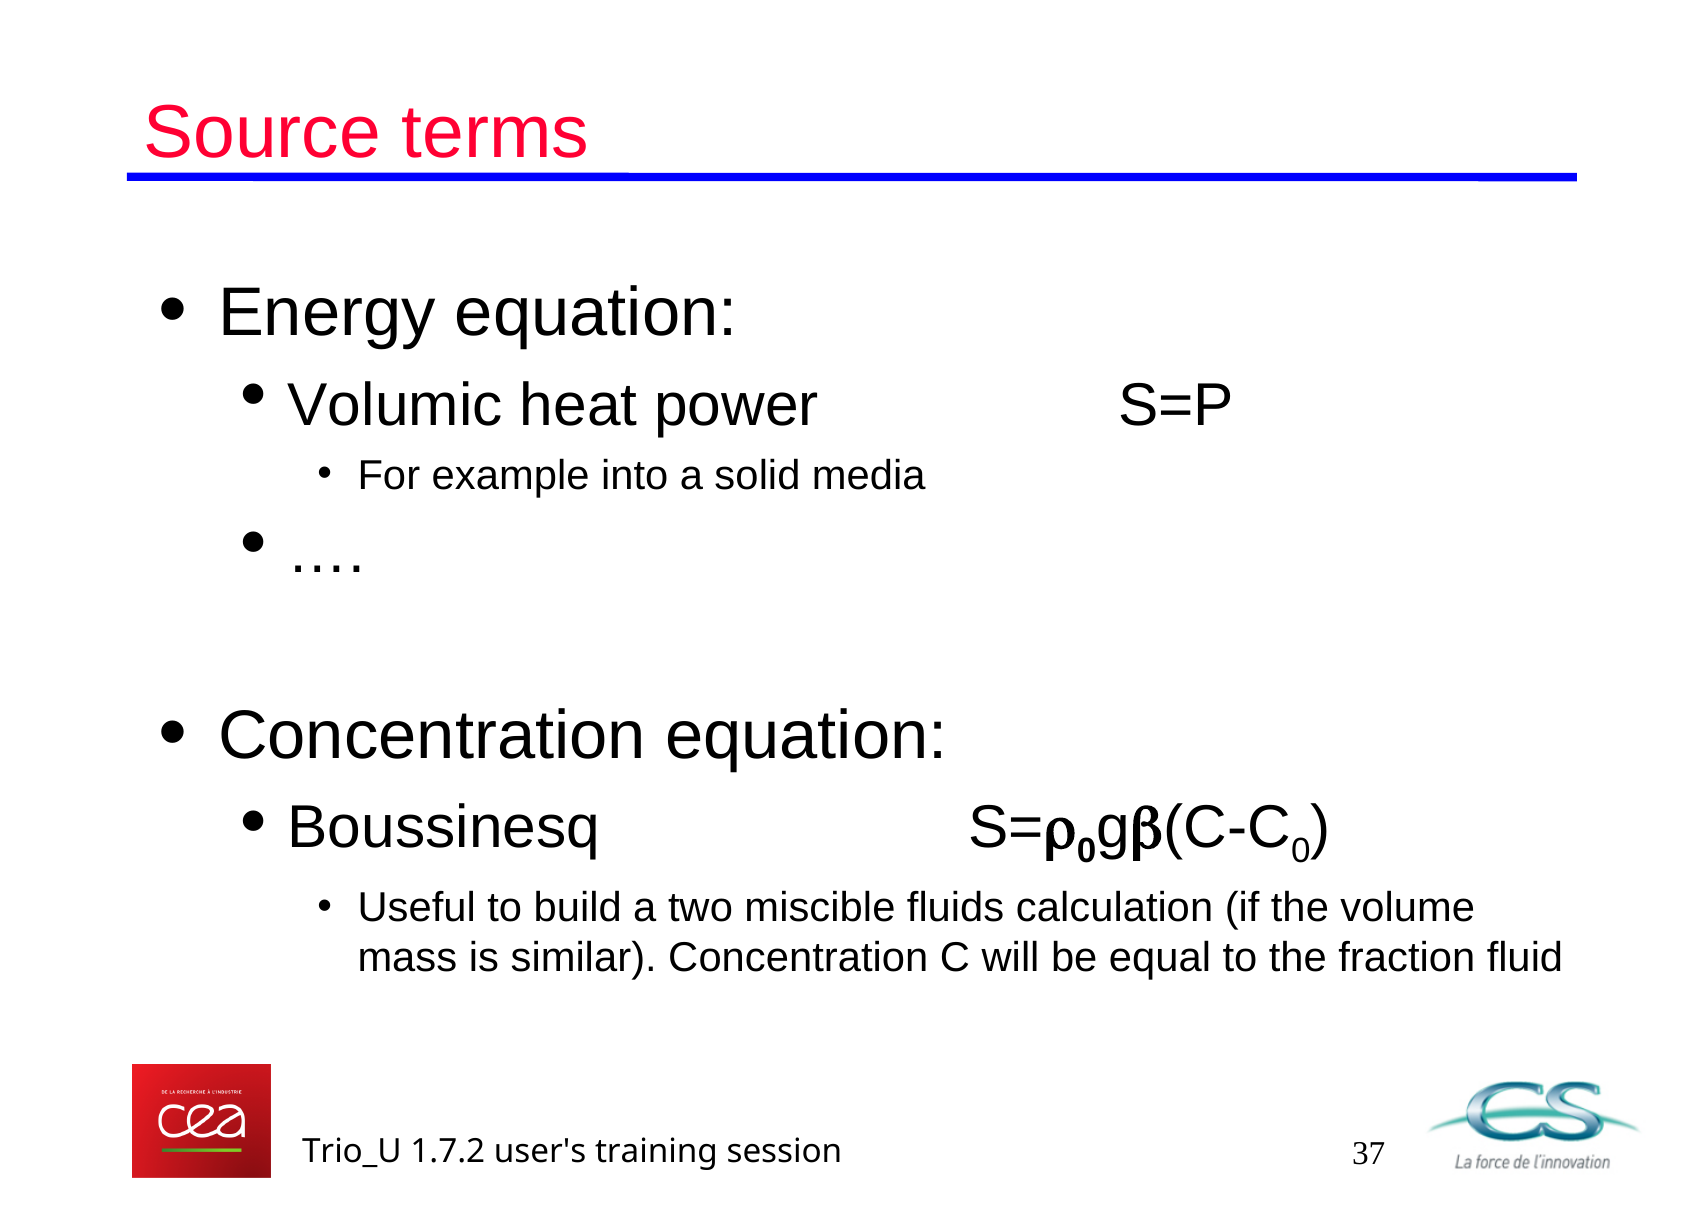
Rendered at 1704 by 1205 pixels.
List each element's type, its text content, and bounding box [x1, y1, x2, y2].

text_box Energy equation: Volumic heat power S=P For example into a solid media …. Concentration equation: Boussinesq S=0g(C-C0) Useful to build a two miscible fluids calculation (if the volume mass is similar). Concentration C will be equal to the fraction fluid [143, 259, 1592, 1087]
title Source terms [127, 39, 1577, 215]
picture [1423, 1072, 1648, 1179]
picture [132, 1064, 271, 1178]
